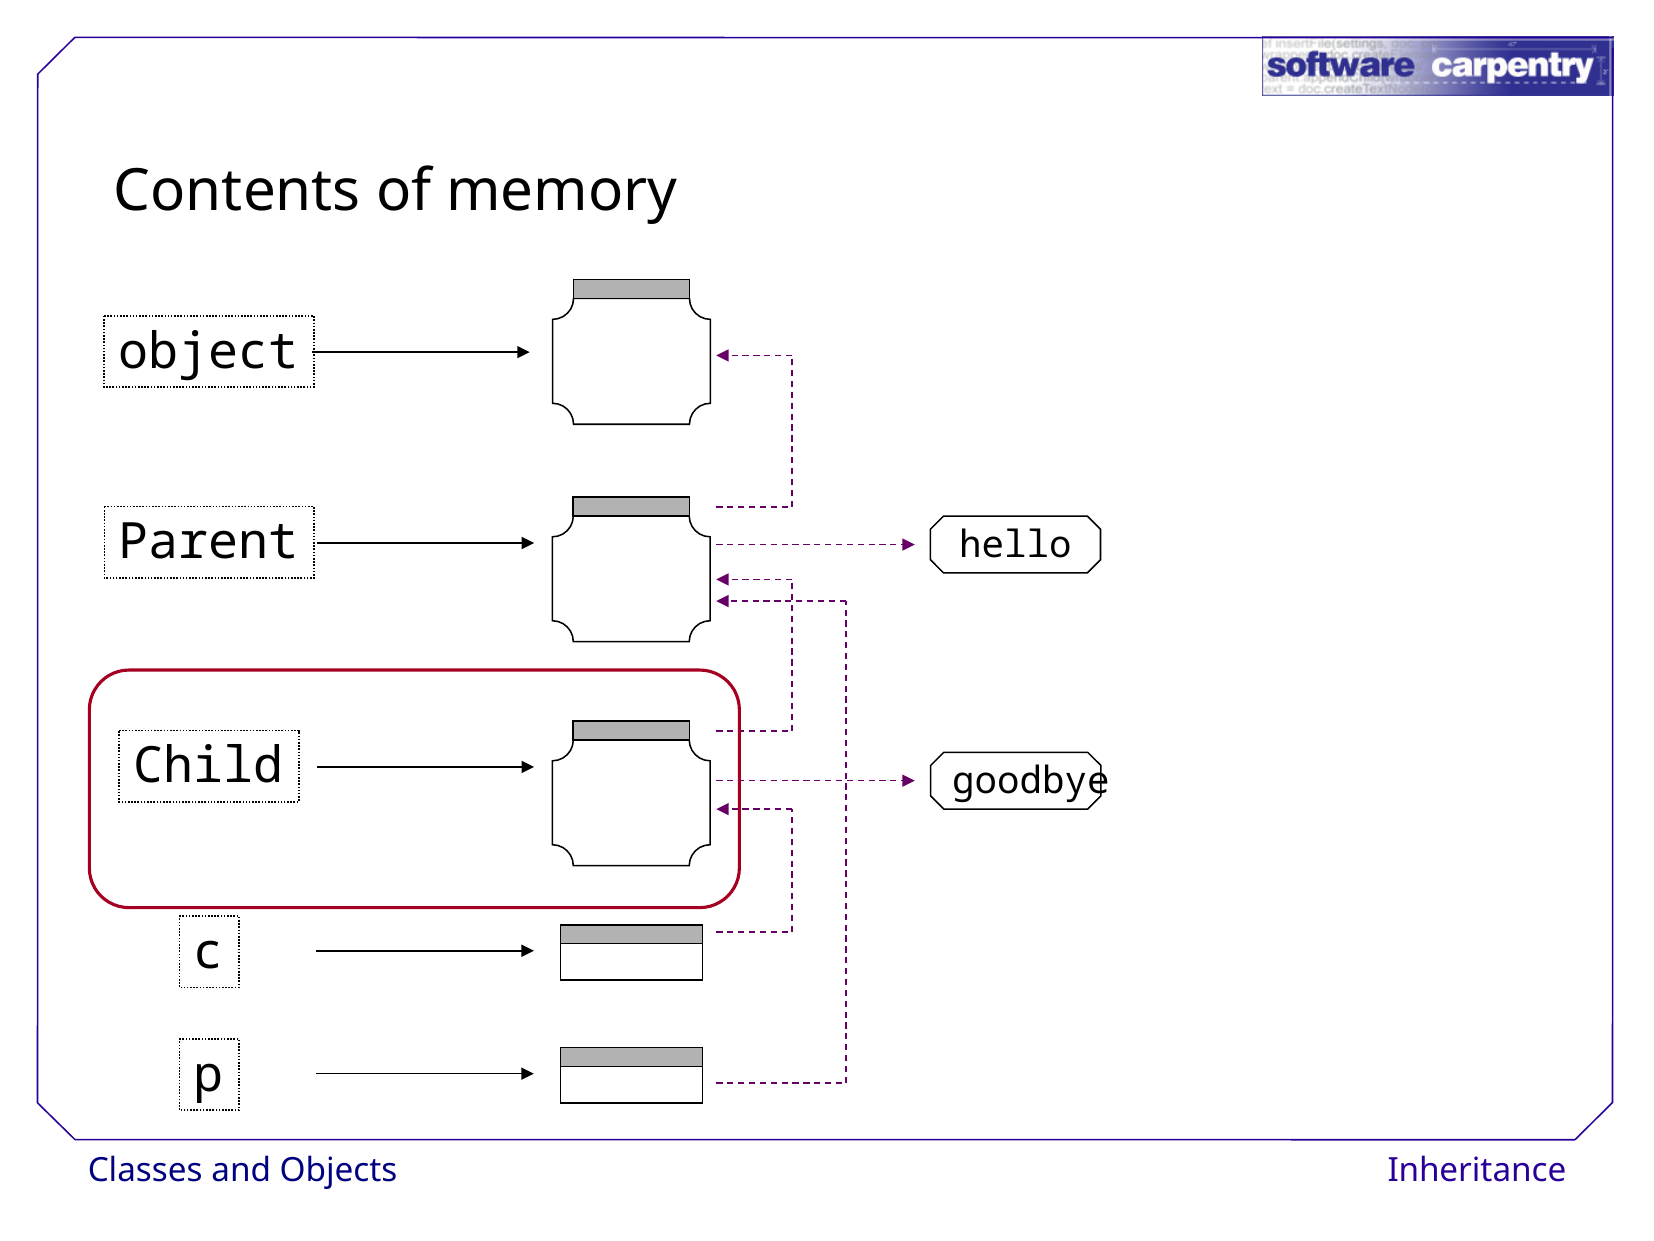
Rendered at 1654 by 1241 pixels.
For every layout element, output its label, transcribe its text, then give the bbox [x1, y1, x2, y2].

text_box hello [930, 516, 1101, 573]
text_box Parent [104, 506, 314, 578]
text_box [573, 497, 690, 517]
text_box [573, 721, 690, 741]
text_box object [104, 315, 314, 388]
text_box Contents of memory [99, 109, 1517, 231]
text_box [560, 1047, 703, 1067]
text_box p [179, 1039, 239, 1111]
picture [1262, 36, 1614, 96]
text_box c [179, 916, 239, 988]
text_box [560, 924, 703, 944]
text_box Child [119, 730, 299, 802]
text_box [573, 279, 690, 299]
text_box goodbye [930, 752, 1101, 810]
